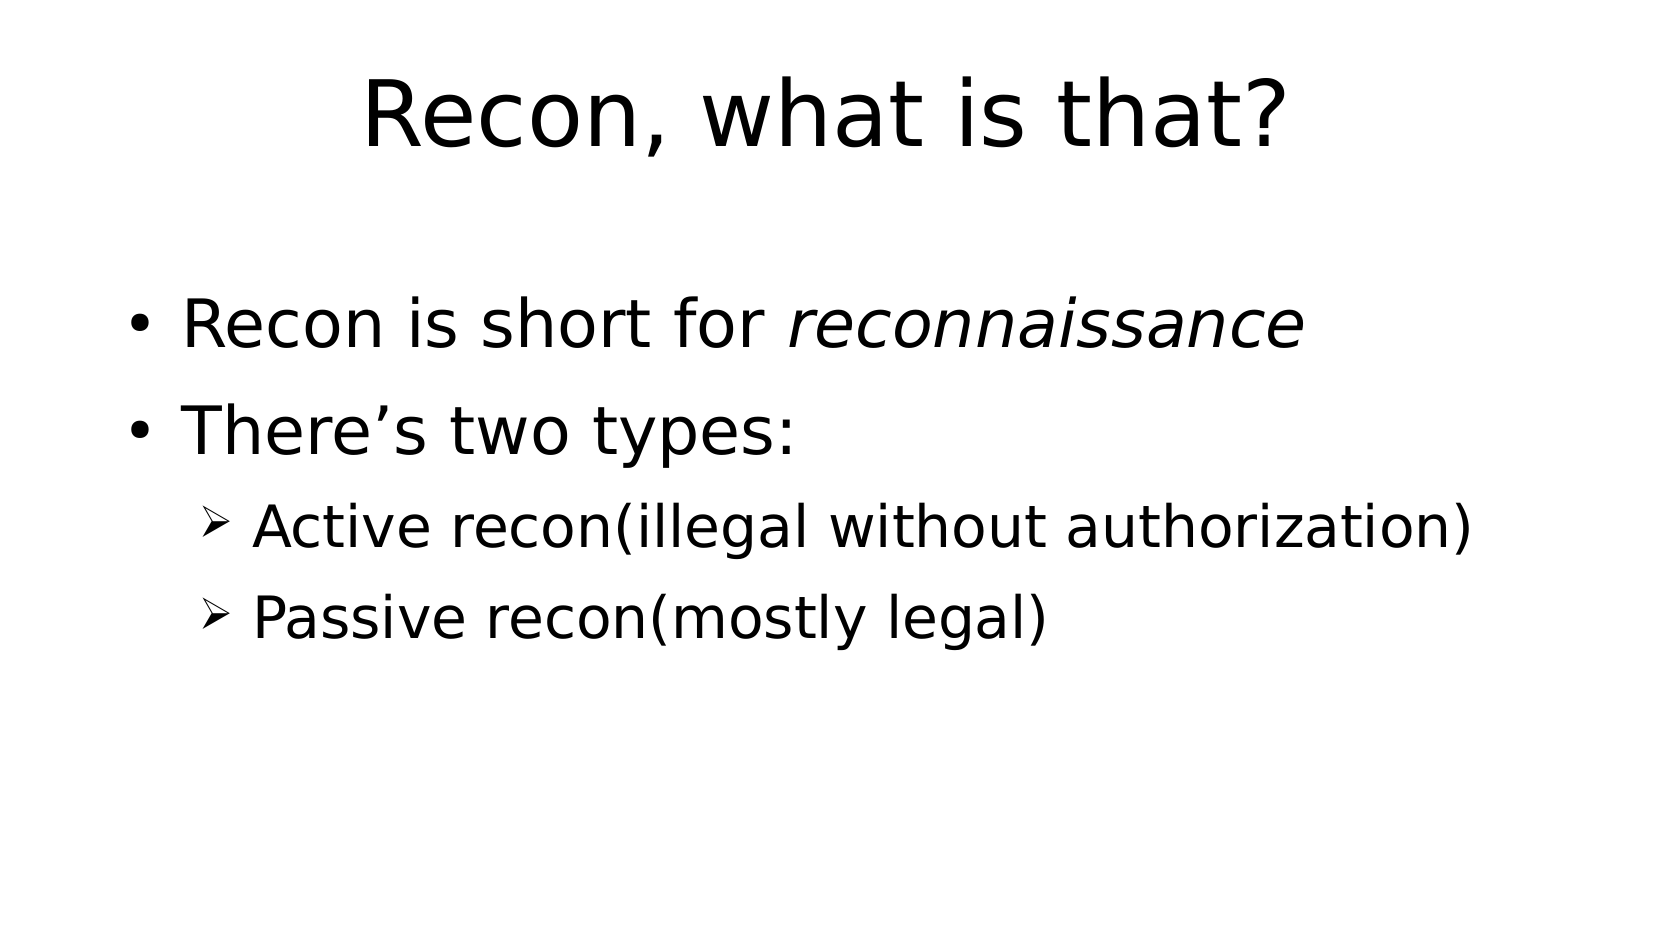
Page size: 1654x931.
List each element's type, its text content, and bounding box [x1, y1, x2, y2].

title Recon, what is that? [82, 37, 1571, 193]
list Recon is short for reconnaissance There’s two types: Active recon(illegal without authorization) Passive recon(mostly legal) [110, 285, 1599, 825]
